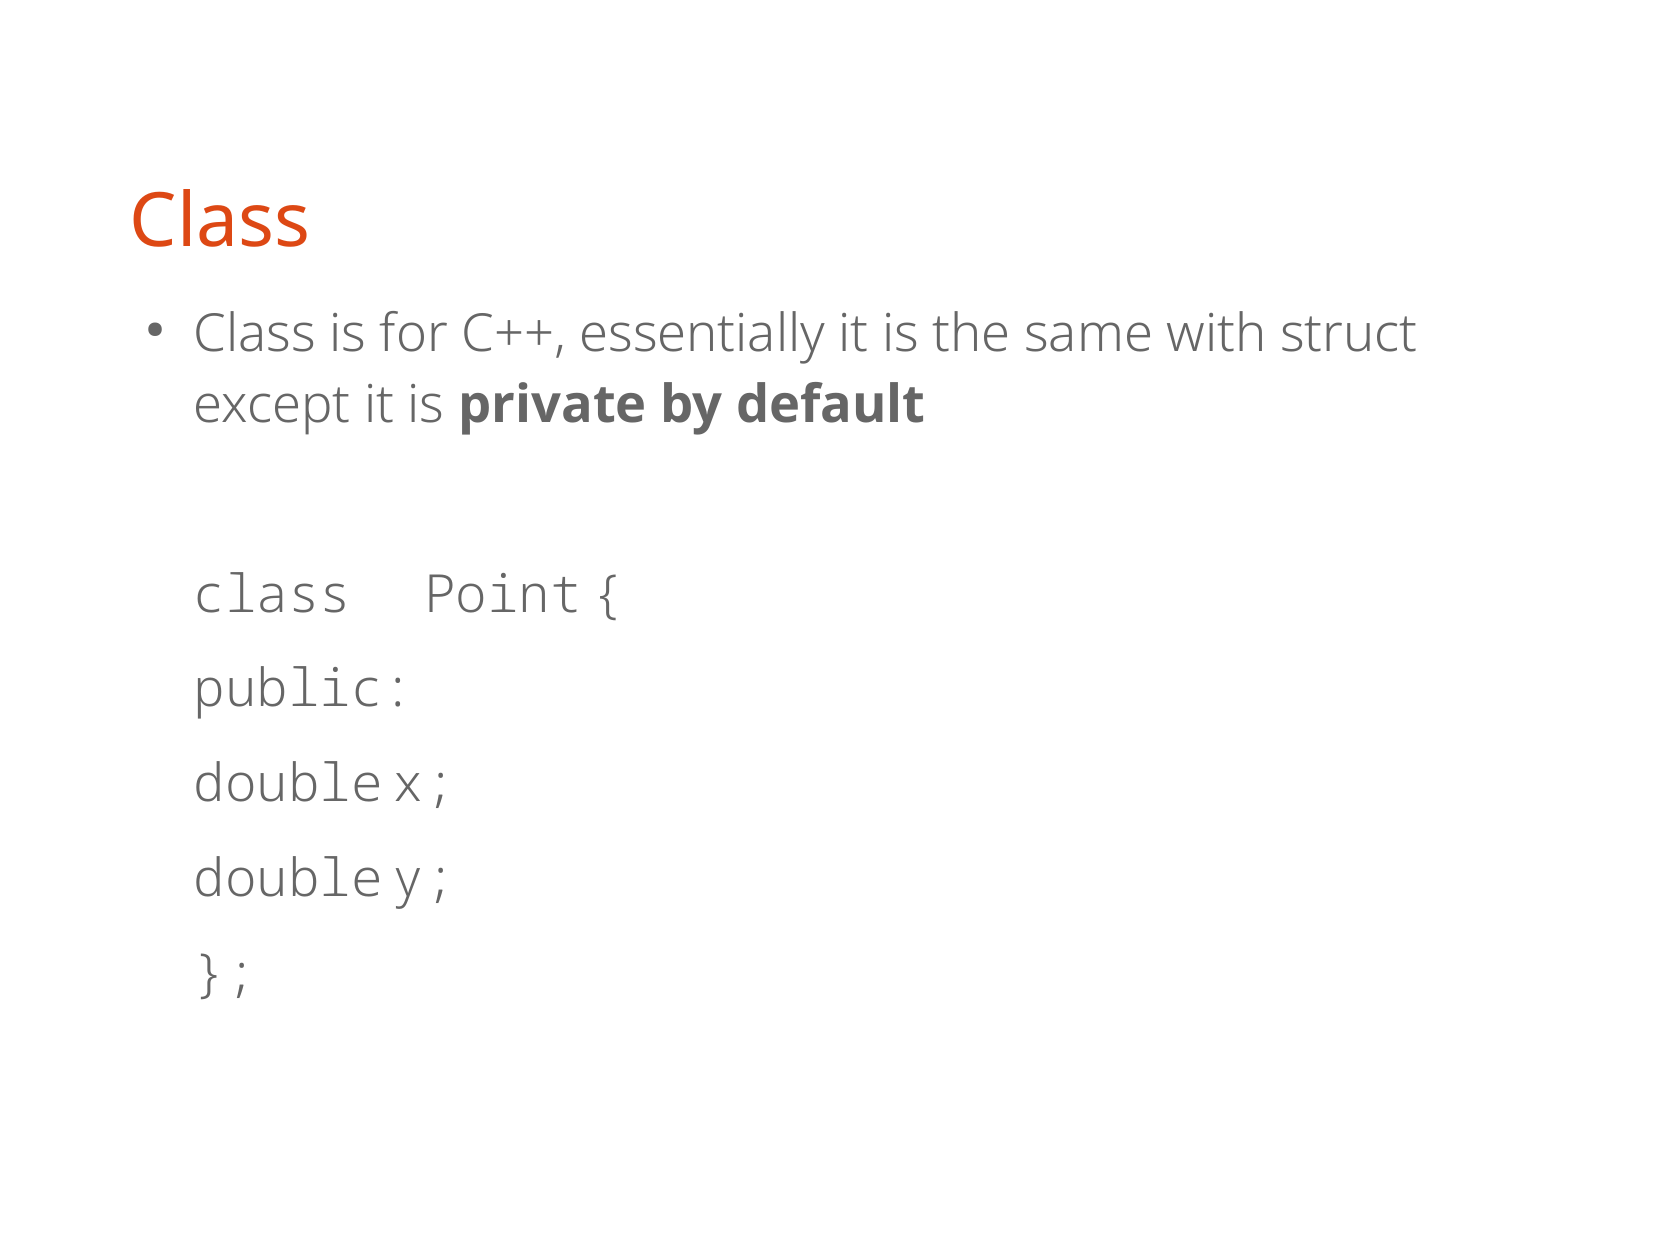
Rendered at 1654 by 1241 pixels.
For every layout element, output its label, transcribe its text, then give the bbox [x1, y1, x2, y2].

title Class [129, 153, 1518, 281]
list Class is for C++, essentially it is the same with struct except it is private by default class Point { public: double x; double y; }; [129, 295, 1518, 1010]
